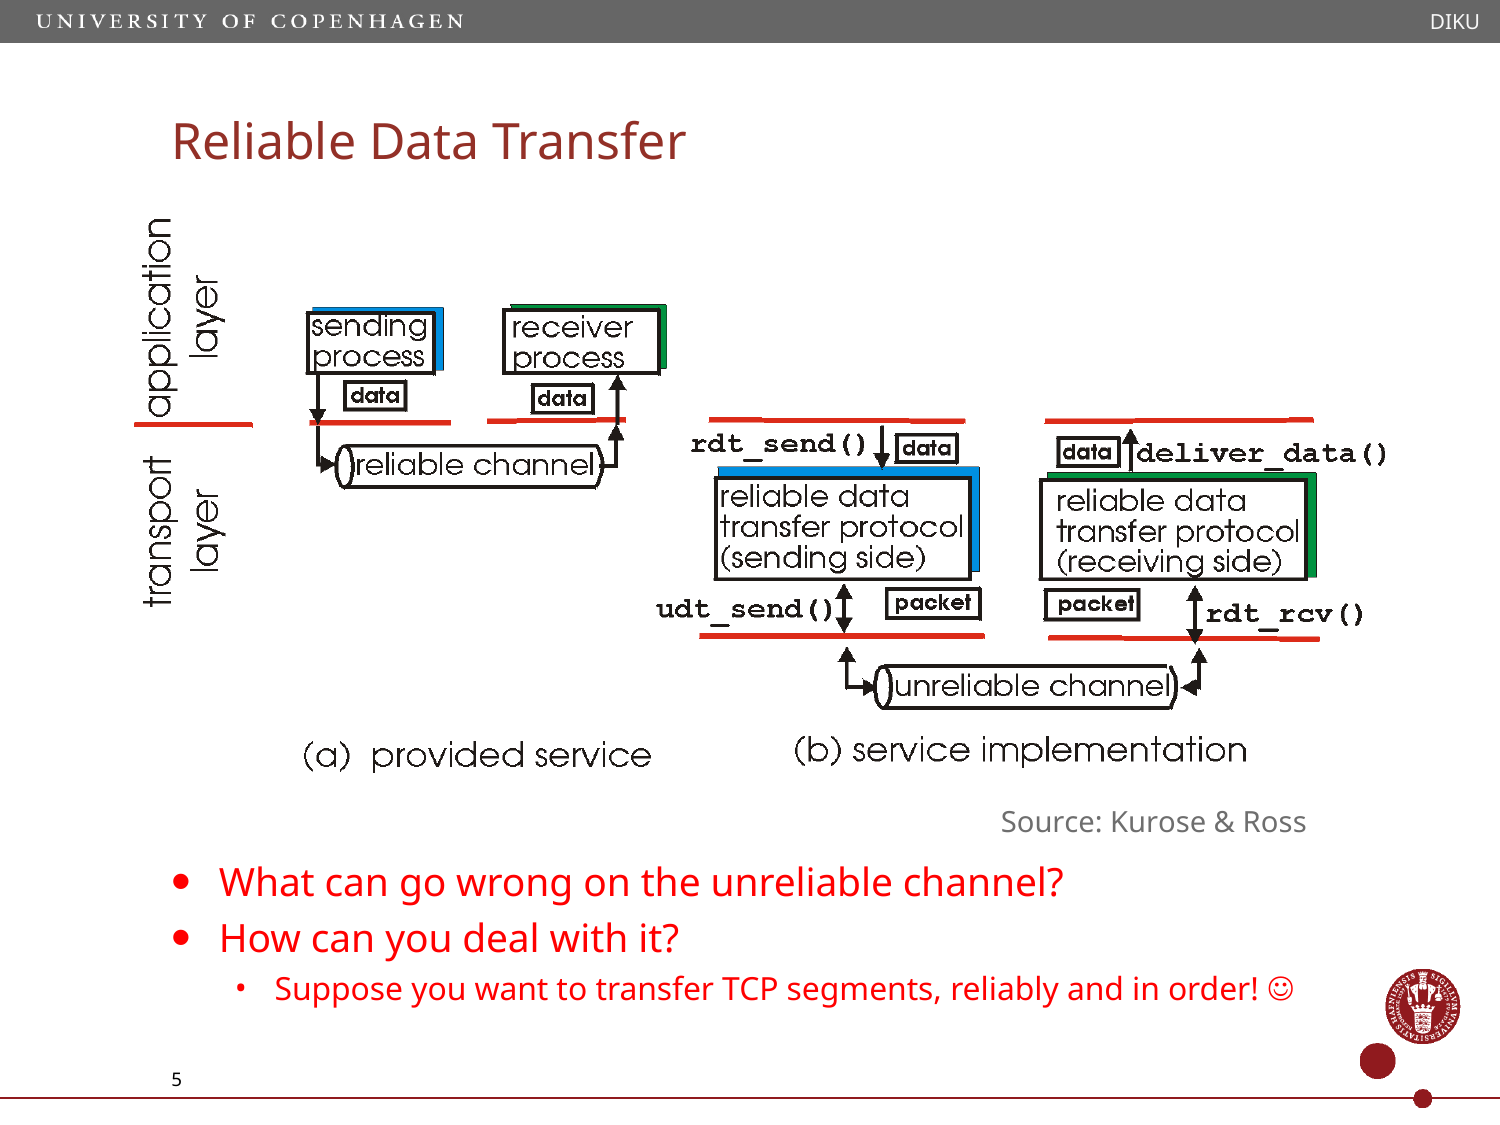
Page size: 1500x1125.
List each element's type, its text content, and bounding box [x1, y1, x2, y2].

title Reliable Data Transfer [171, 75, 1329, 171]
picture [134, 219, 1385, 773]
list What can go wrong on the unreliable channel? How can you deal with it? Suppose you want to transfer TCP segments, reliably and in order!  [171, 857, 1329, 1035]
picture [0, 910, 1500, 1122]
text_box <number> [171, 1067, 522, 1092]
text_box DIKU [469, 0, 1495, 43]
text_box Source: Kurose & Ross [986, 795, 1376, 846]
